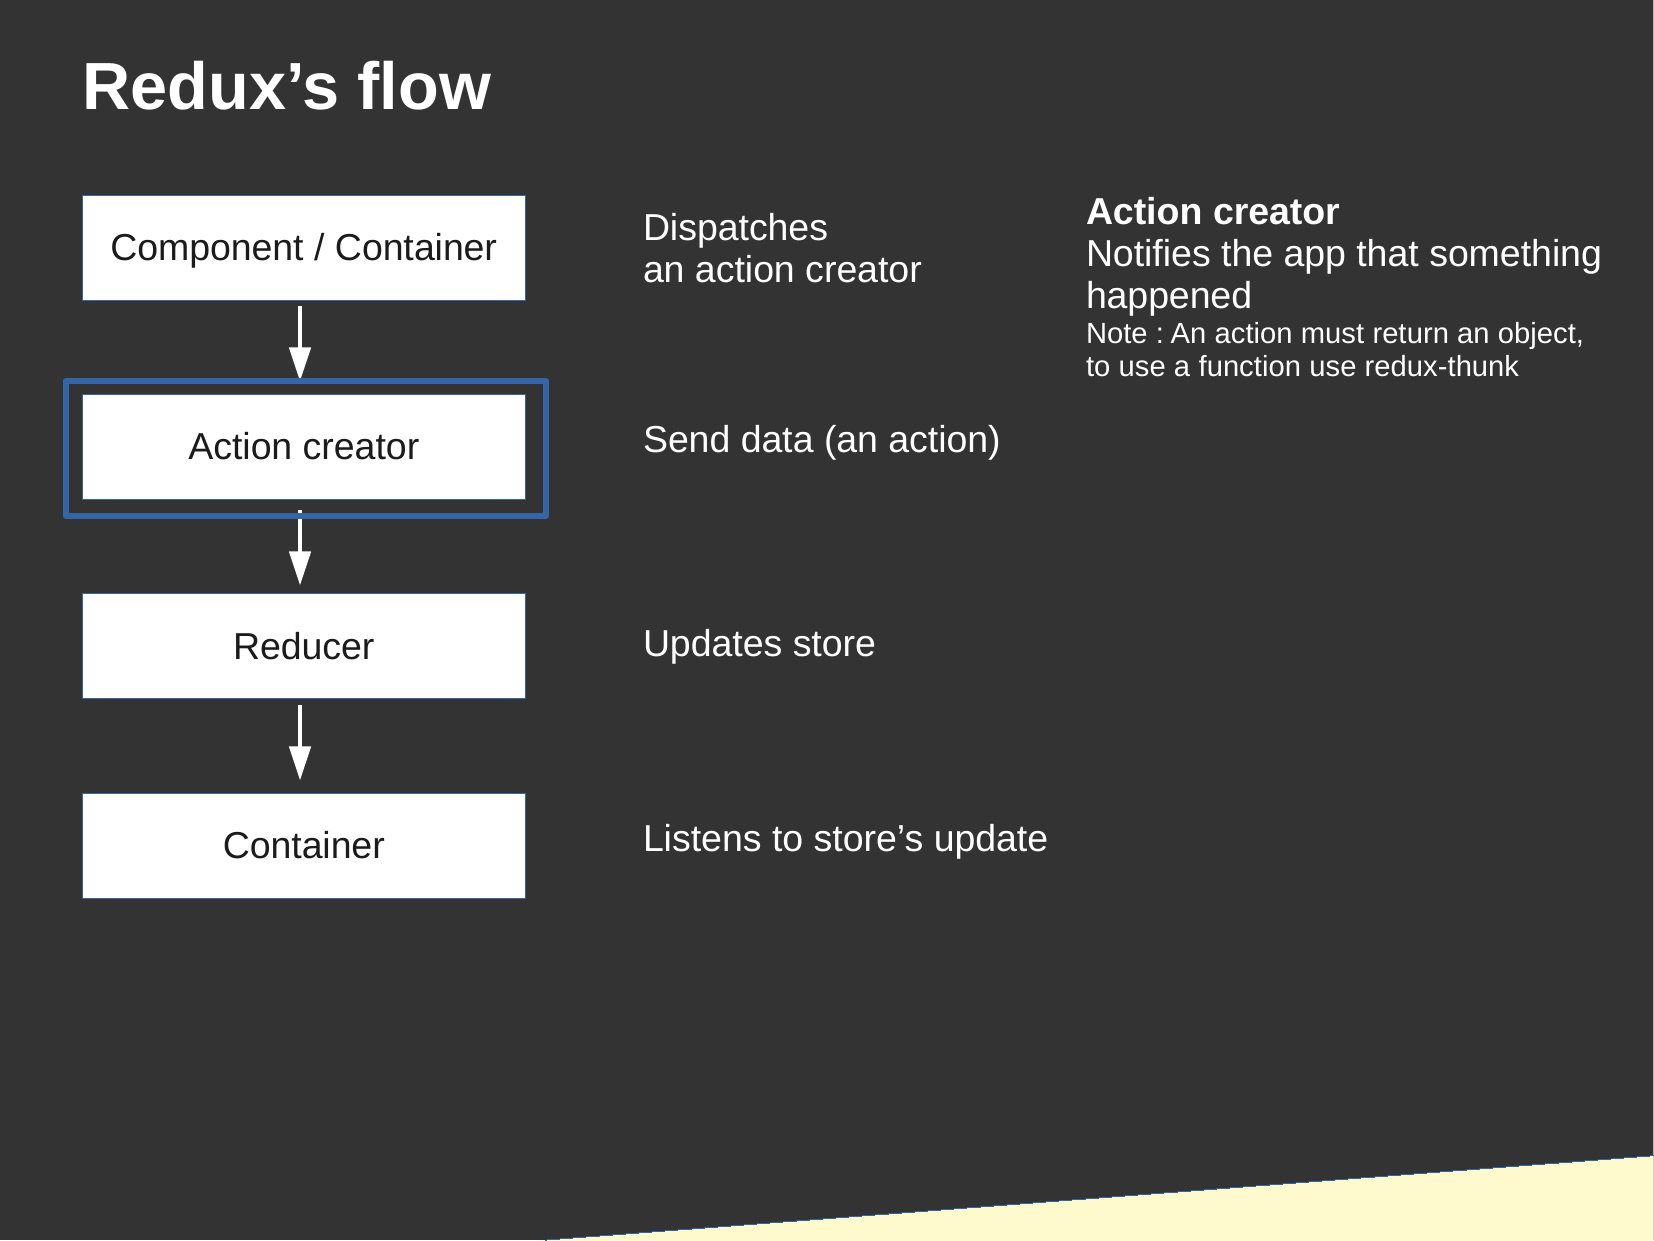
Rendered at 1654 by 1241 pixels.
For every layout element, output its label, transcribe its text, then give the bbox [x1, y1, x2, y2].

text_box Reducer [82, 593, 526, 699]
text_box Listens to store’s update [628, 810, 1184, 871]
text_box [533, 1155, 1654, 1241]
text_box Action creator Notifies the app that something happened Note : An action must return an object, to use a function use redux-thunk [1071, 183, 1627, 390]
title Redux’s flow [82, 49, 571, 125]
text_box Send data (an action) [628, 411, 1184, 472]
text_box Dispatches an action creator [628, 198, 1021, 298]
text_box Component / Container [82, 195, 526, 301]
text_box [65, 380, 546, 516]
text_box Updates store [628, 615, 1184, 676]
text_box Container [82, 793, 526, 899]
